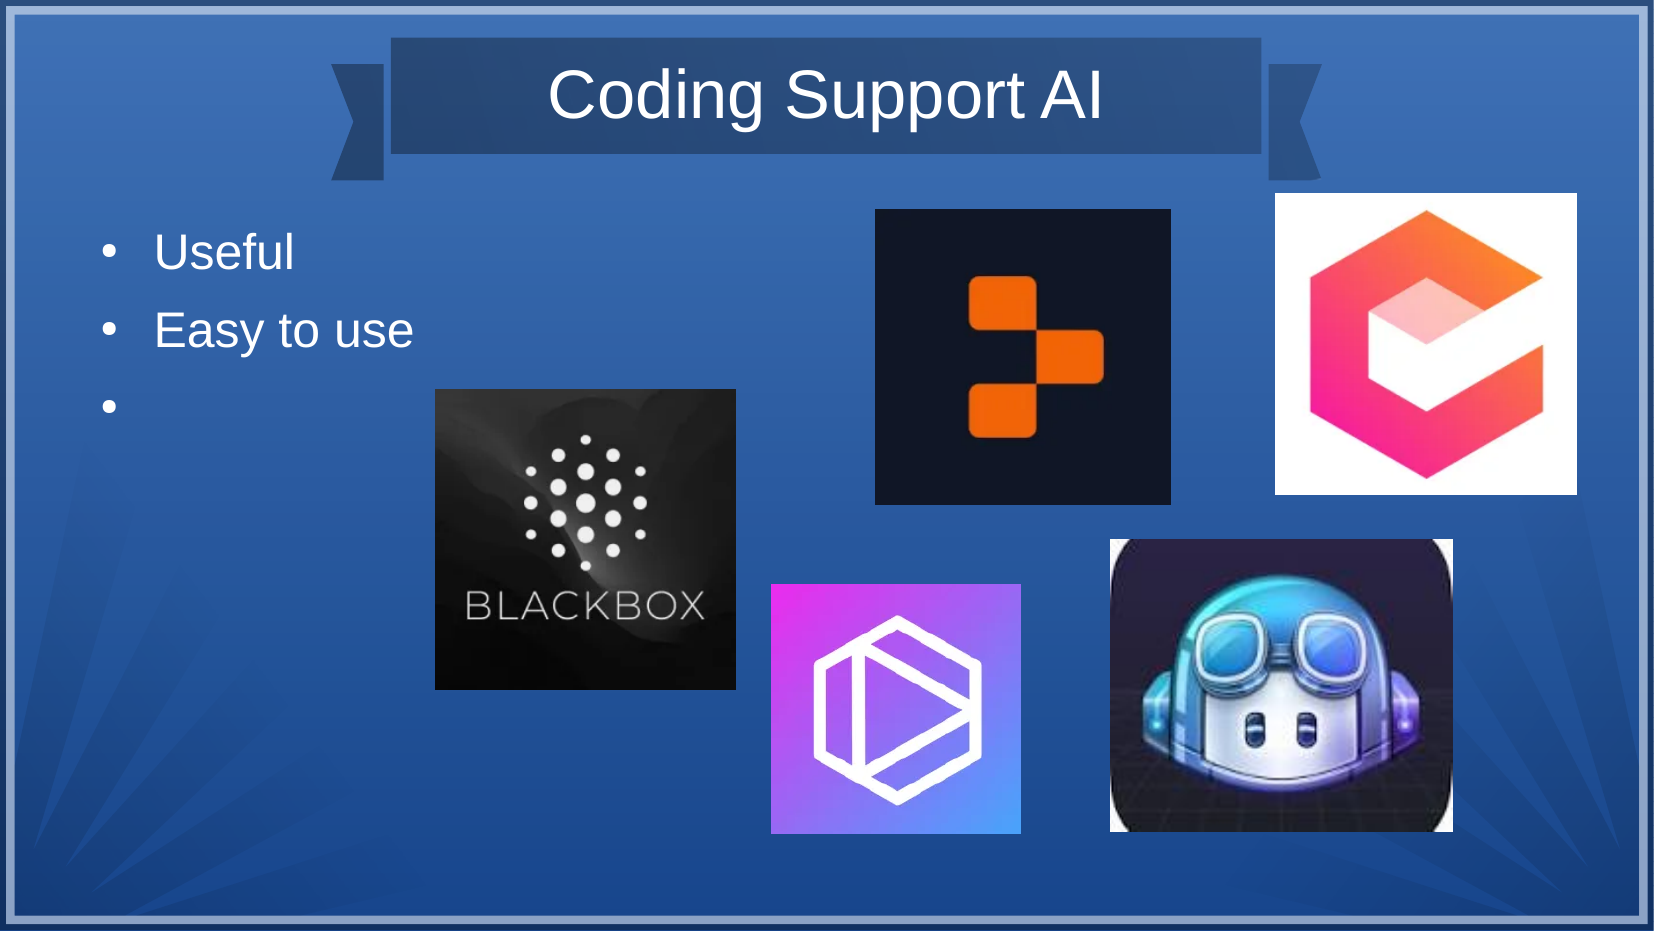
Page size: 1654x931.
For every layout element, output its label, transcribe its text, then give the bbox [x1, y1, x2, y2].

picture [875, 209, 1171, 505]
picture [1275, 193, 1577, 496]
picture [435, 389, 736, 691]
title Coding Support AI [389, 35, 1264, 154]
picture [1110, 539, 1453, 832]
picture [771, 584, 1021, 834]
list Useful Easy to use [82, 224, 1571, 848]
